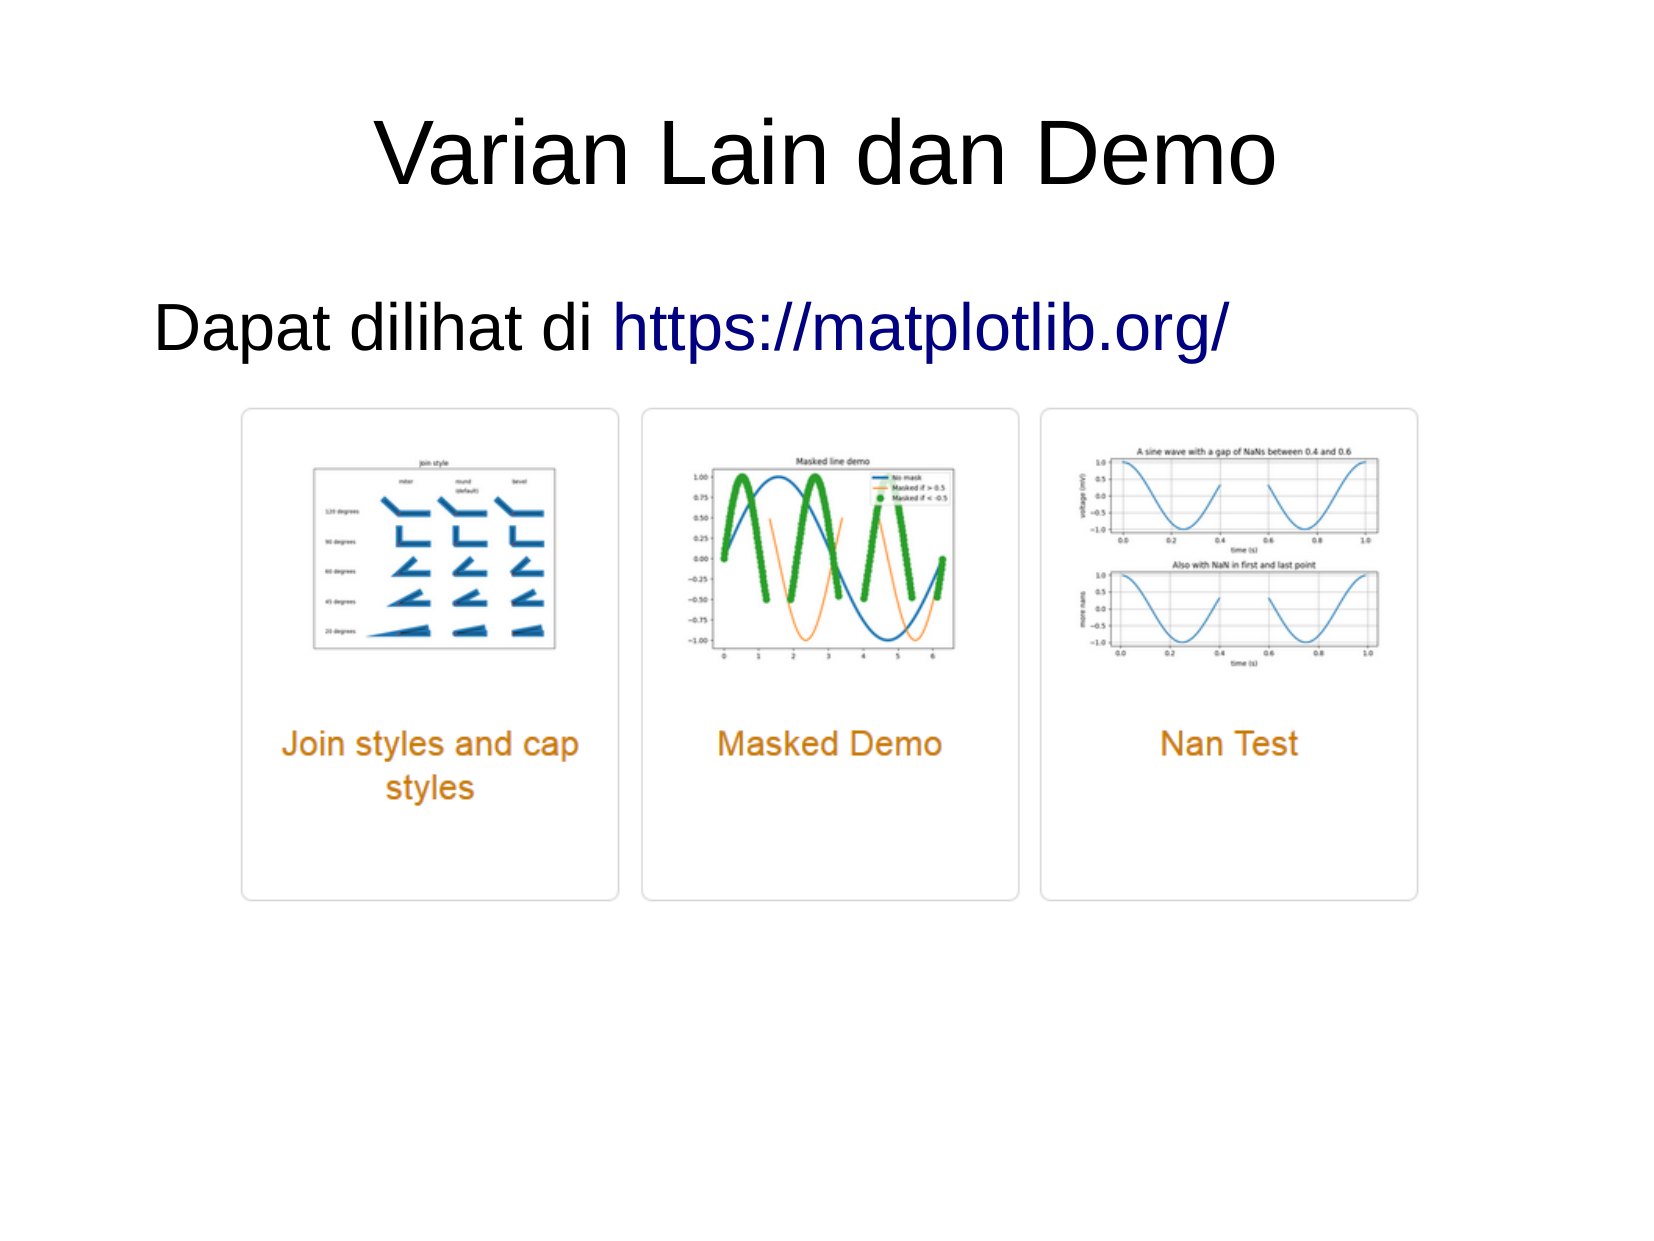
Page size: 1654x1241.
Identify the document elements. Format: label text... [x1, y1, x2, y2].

picture [224, 394, 1439, 914]
title Varian Lain dan Demo [82, 49, 1571, 257]
list Dapat dilihat di https://matplotlib.org/ [82, 290, 1571, 571]
